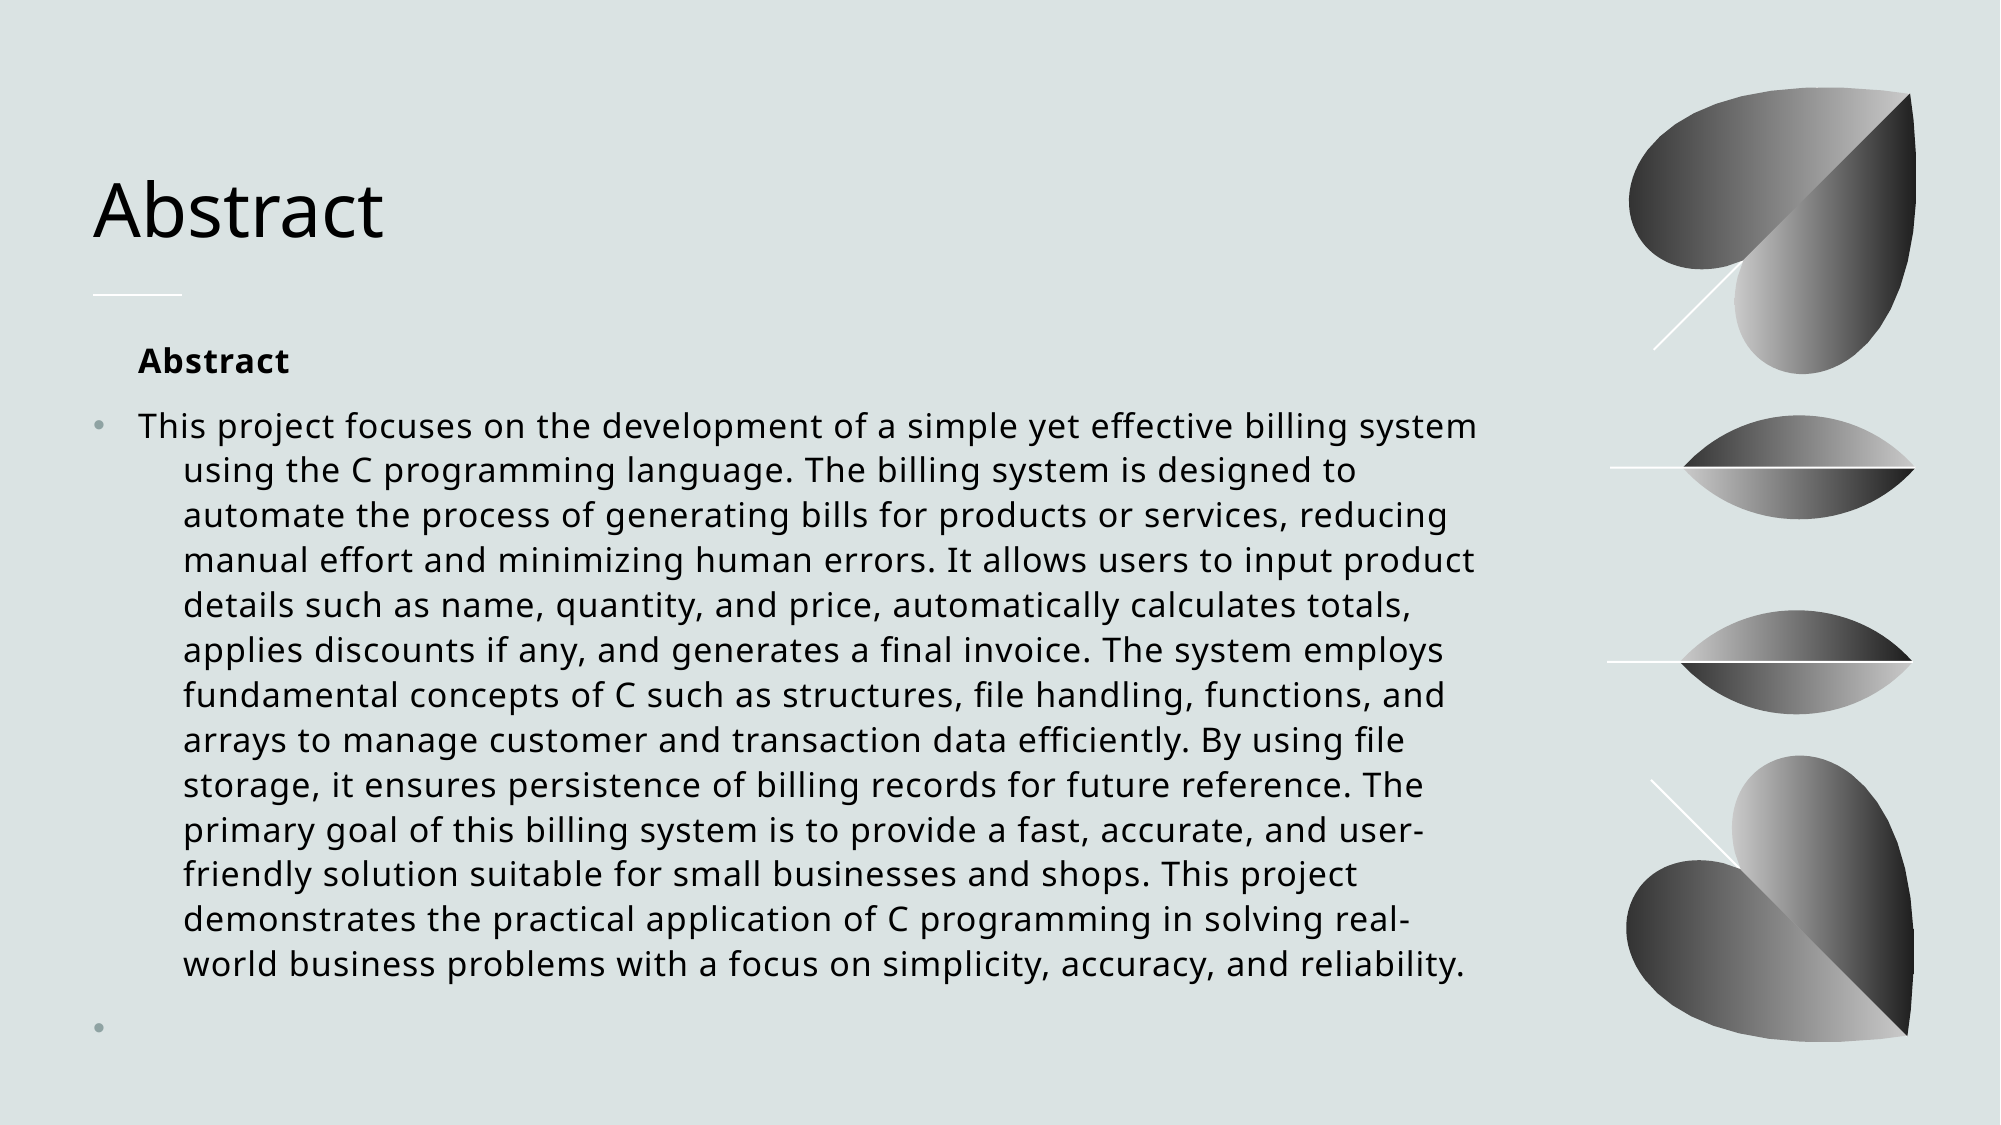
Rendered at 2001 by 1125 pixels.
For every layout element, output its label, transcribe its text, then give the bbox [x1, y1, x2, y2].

title Abstract [93, 65, 1512, 261]
list Abstract This project focuses on the development of a simple yet effective billing system using the C programming language. The billing system is designed to automate the process of generating bills for products or services, reducing manual effort and minimizing human errors. It allows users to input product details such as name, quantity, and price, automatically calculates totals, applies discounts if any, and generates a final invoice. The system employs fundamental concepts of C such as structures, file handling, functions, and arrays to manage customer and transaction data efficiently. By using file storage, it ensures persistence of billing records for future reference. The primary goal of this billing system is to provide a fast, accurate, and user-friendly solution suitable for small businesses and shops. This project demonstrates the practical application of C programming in solving real-world business problems with a focus on simplicity, accuracy, and reliability. [93, 327, 1513, 1022]
